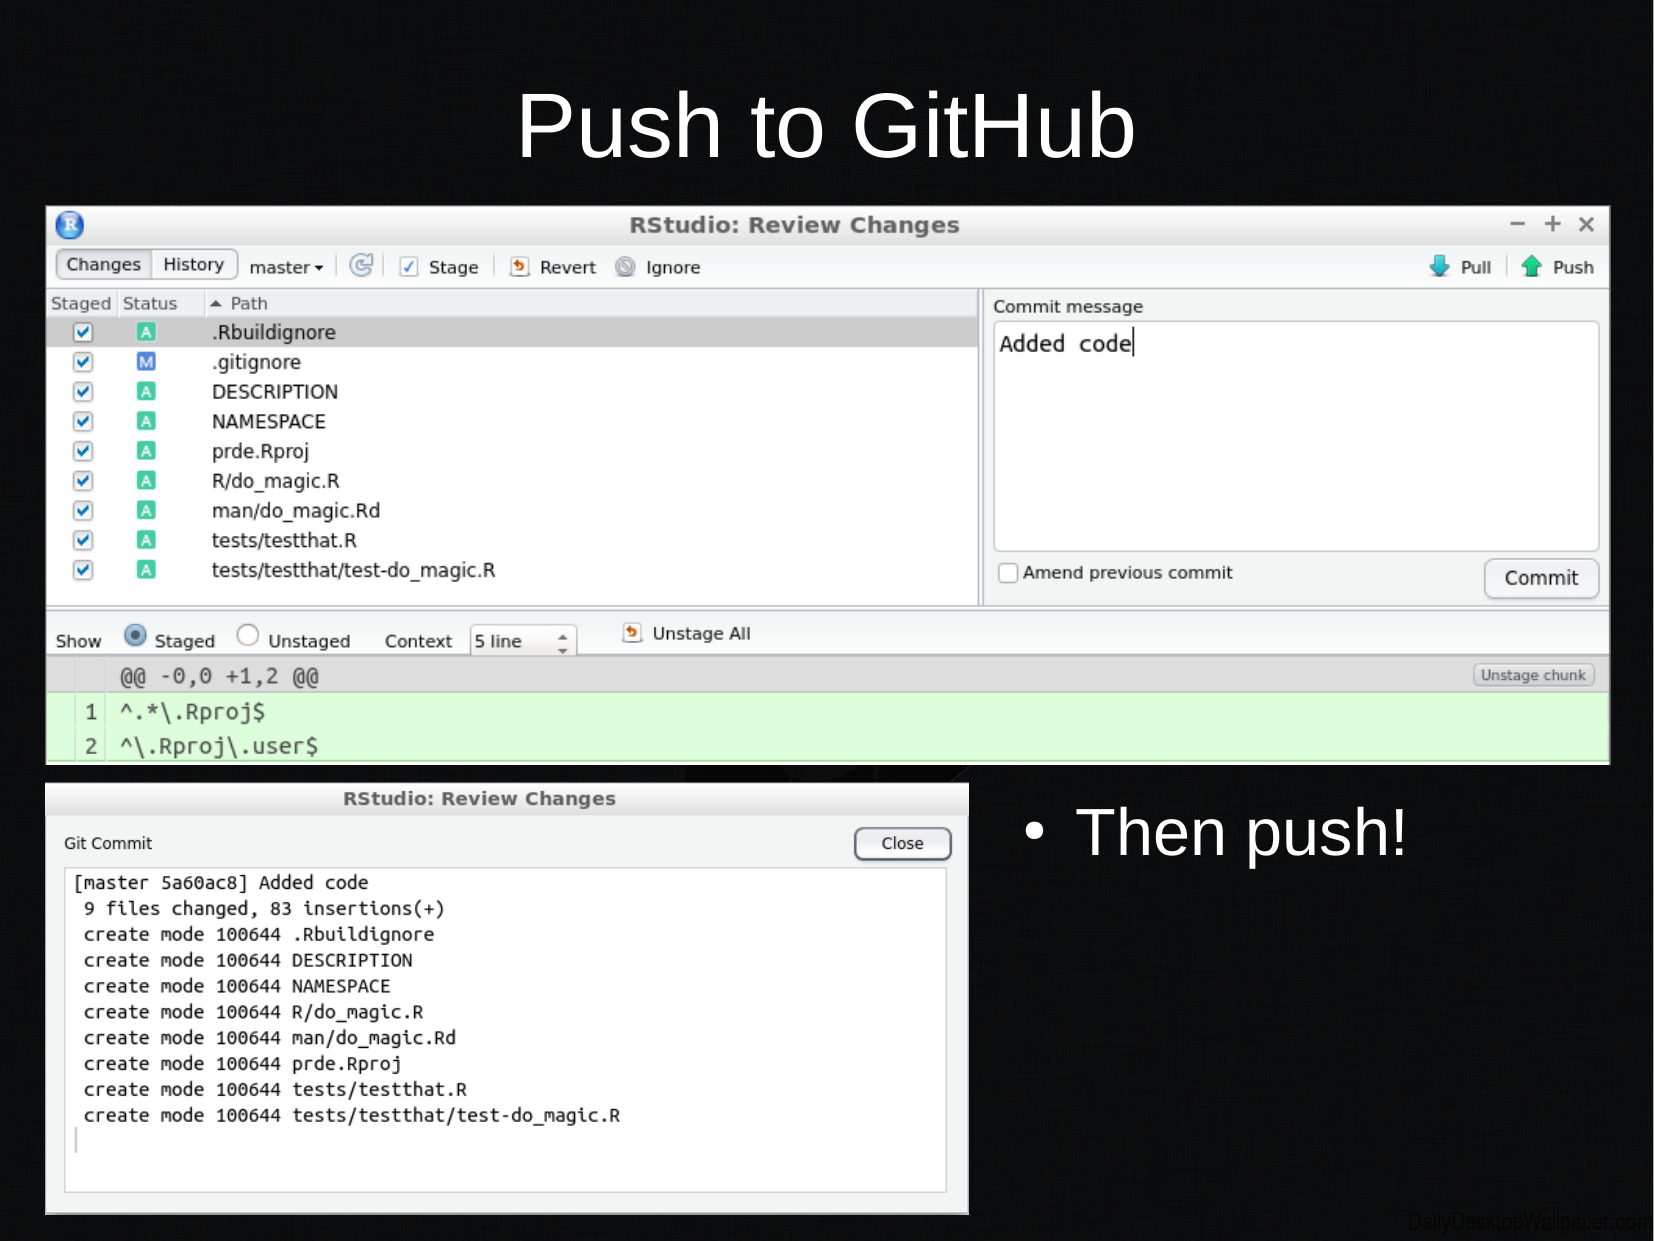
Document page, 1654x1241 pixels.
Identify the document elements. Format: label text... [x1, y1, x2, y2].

picture [0, 0, 1654, 1241]
title Push to GitHub [389, 47, 1264, 205]
list Then push! [1005, 795, 1609, 1201]
